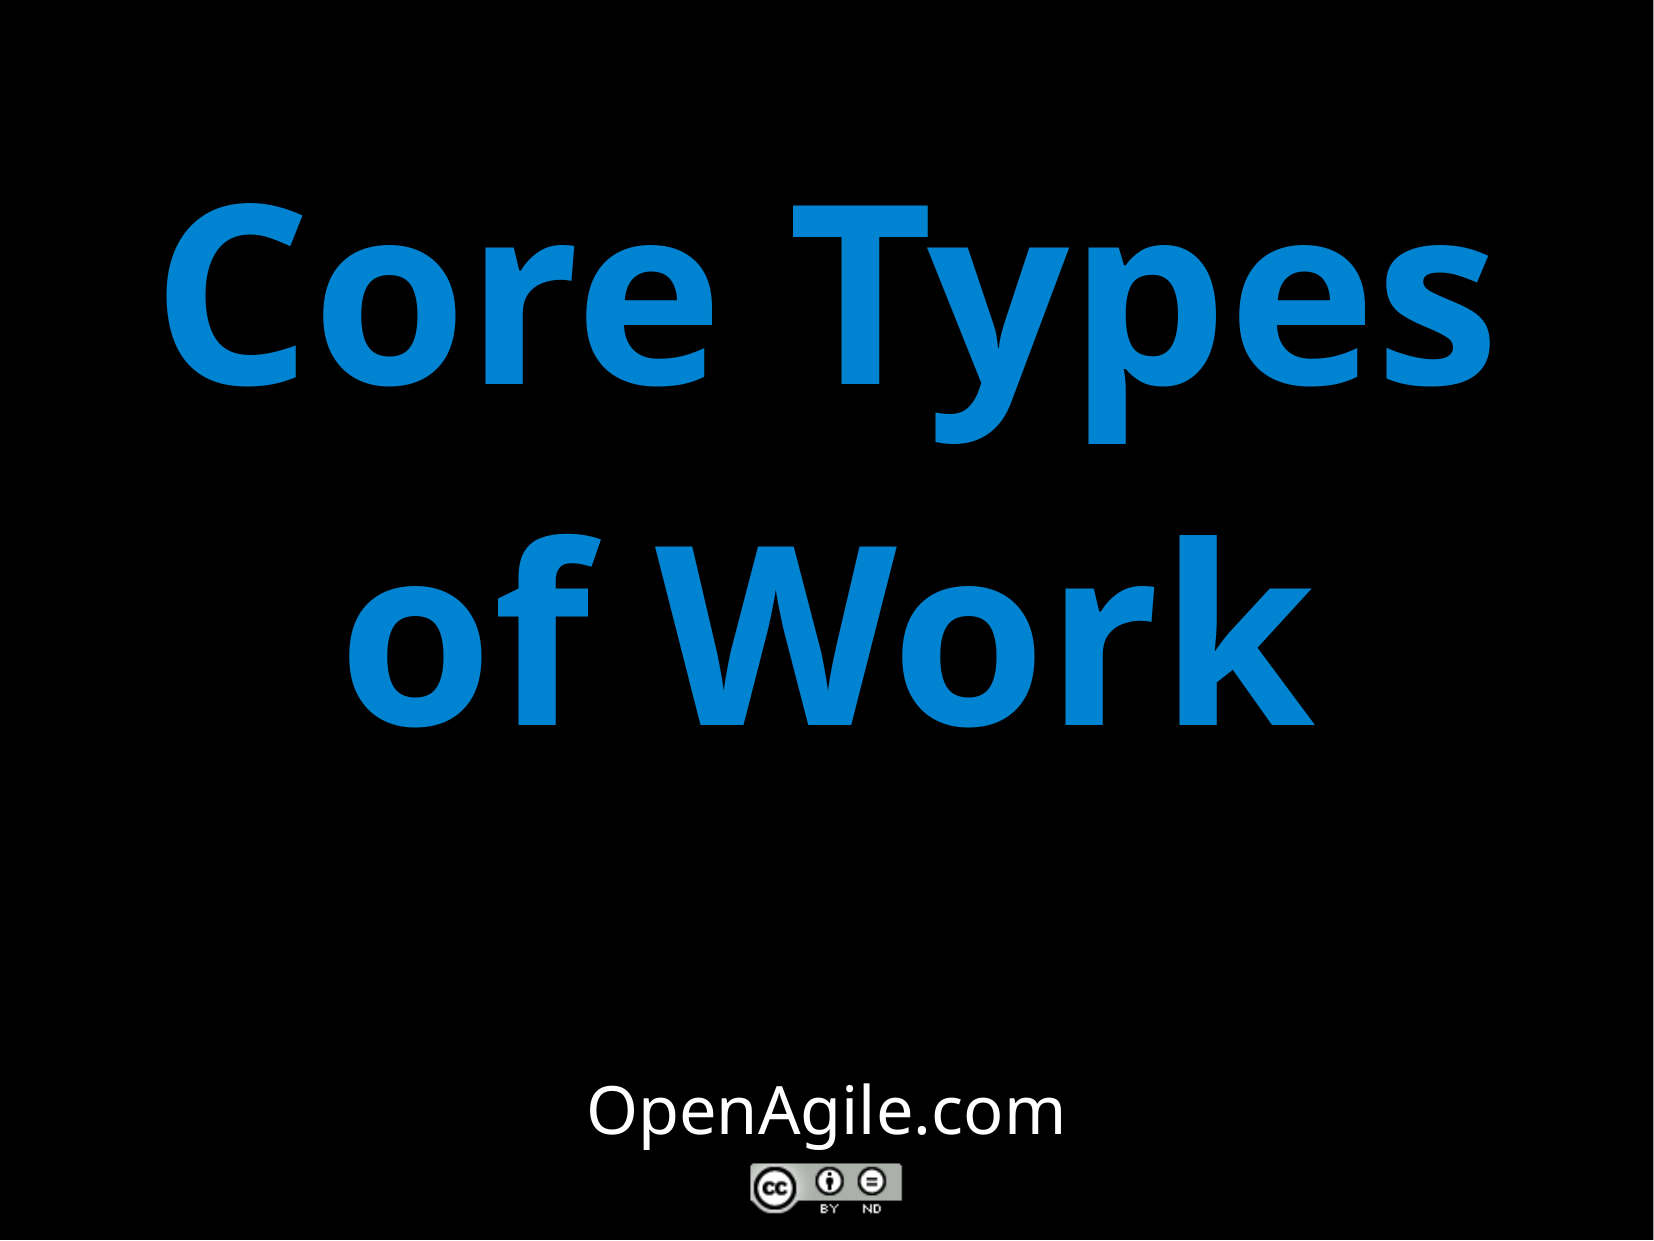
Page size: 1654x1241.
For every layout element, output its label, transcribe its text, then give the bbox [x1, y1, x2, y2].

title Core Types of Work [59, 36, 1595, 879]
picture [749, 1162, 904, 1217]
